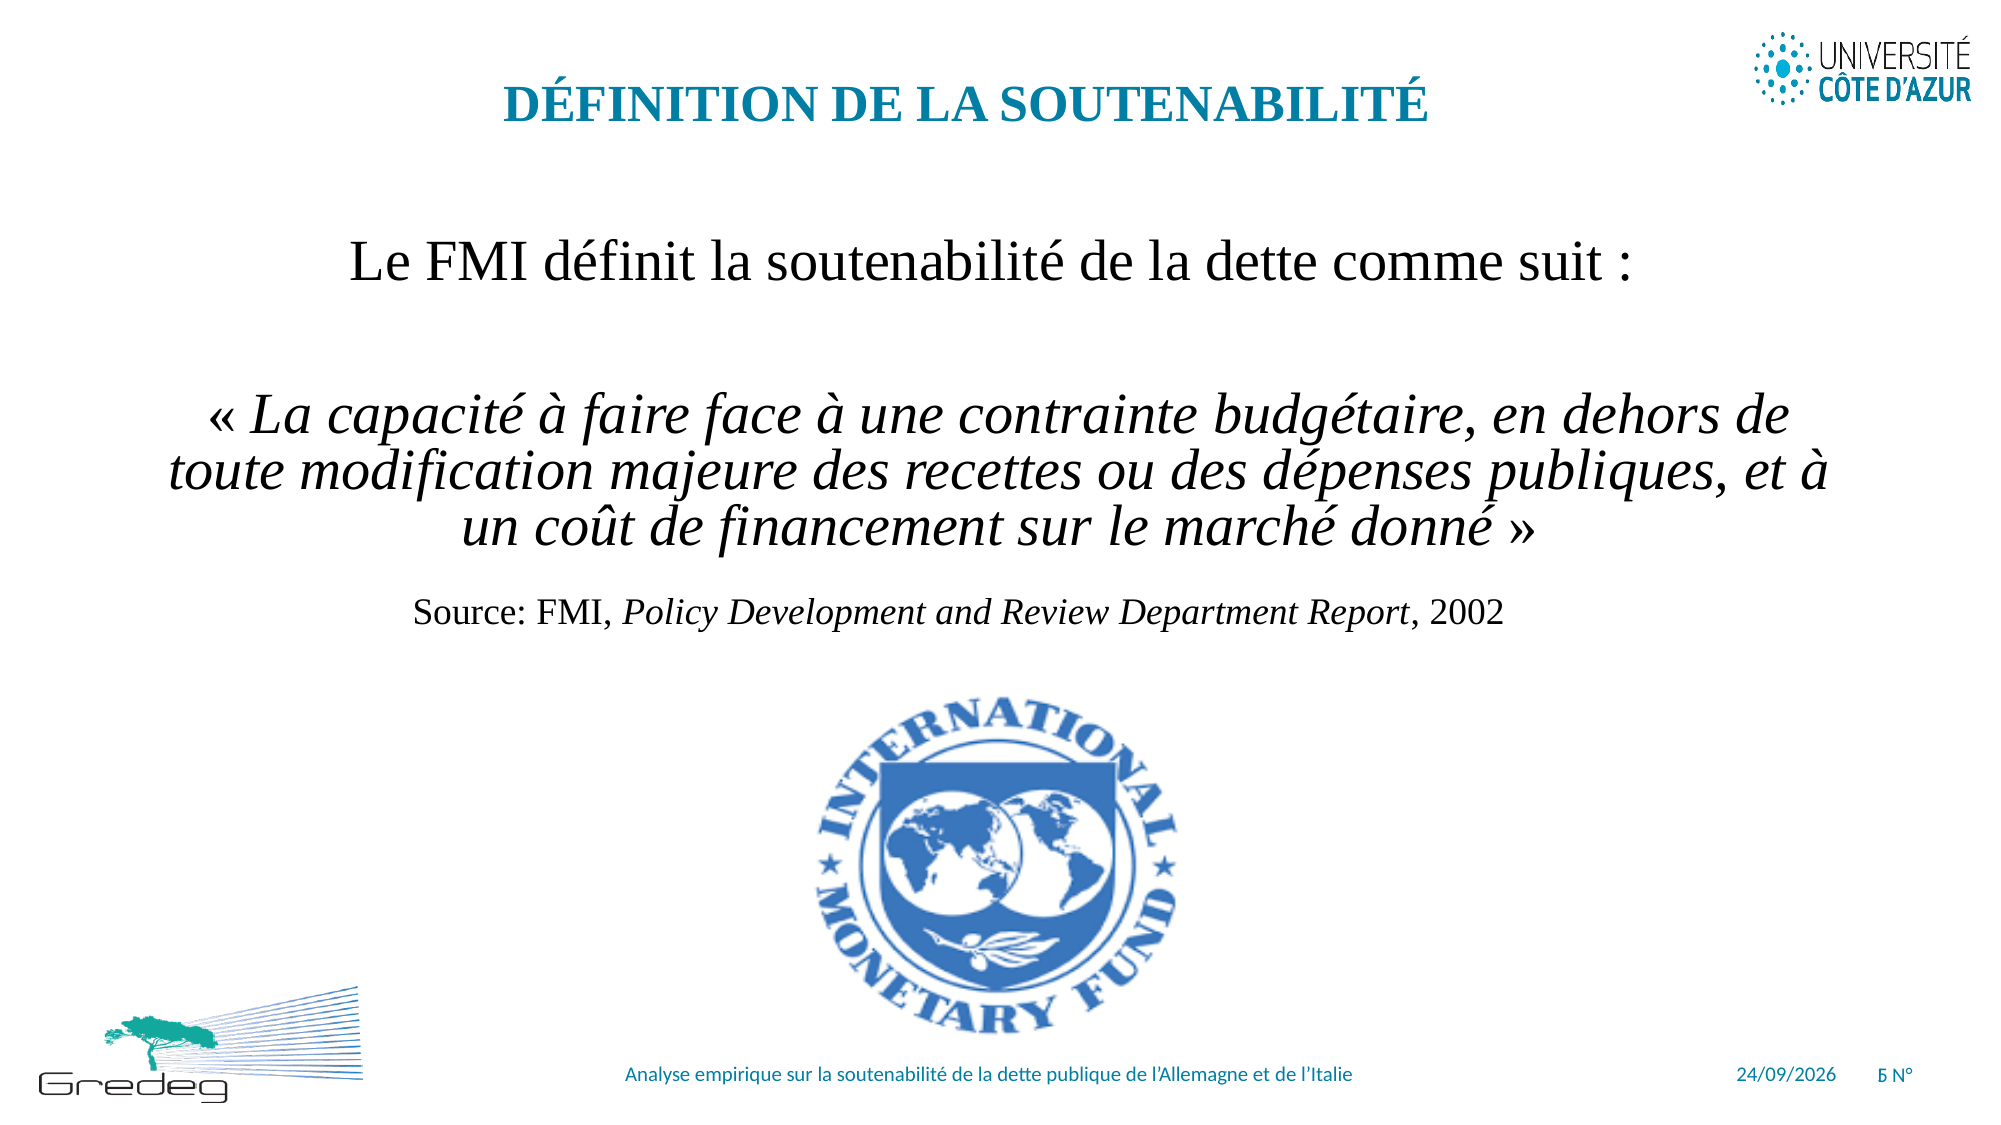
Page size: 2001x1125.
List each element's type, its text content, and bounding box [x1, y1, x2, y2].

text_box 14/02/2025 [1721, 1042, 1876, 1103]
picture [739, 641, 1259, 1042]
title DÉFINITION DE LA SOUTENABILITÉ [48, 25, 1886, 184]
text_box 5 [1862, 1043, 1952, 1104]
list Le FMI définit la soutenabilité de la dette comme suit : « La capacité à faire face à une contrainte budgétaire, en dehors de toute modification majeure des recettes ou des dépenses publiques, et à un coût de financement sur le marché donné » [136, 184, 1862, 575]
text_box Analyse empirique sur la soutenabilité de la dette publique de l’Allemagne et de l’Italie [477, 1042, 1502, 1103]
text_box Source: FMI, Policy Development and Review Department Report, 2002 [397, 579, 1602, 641]
